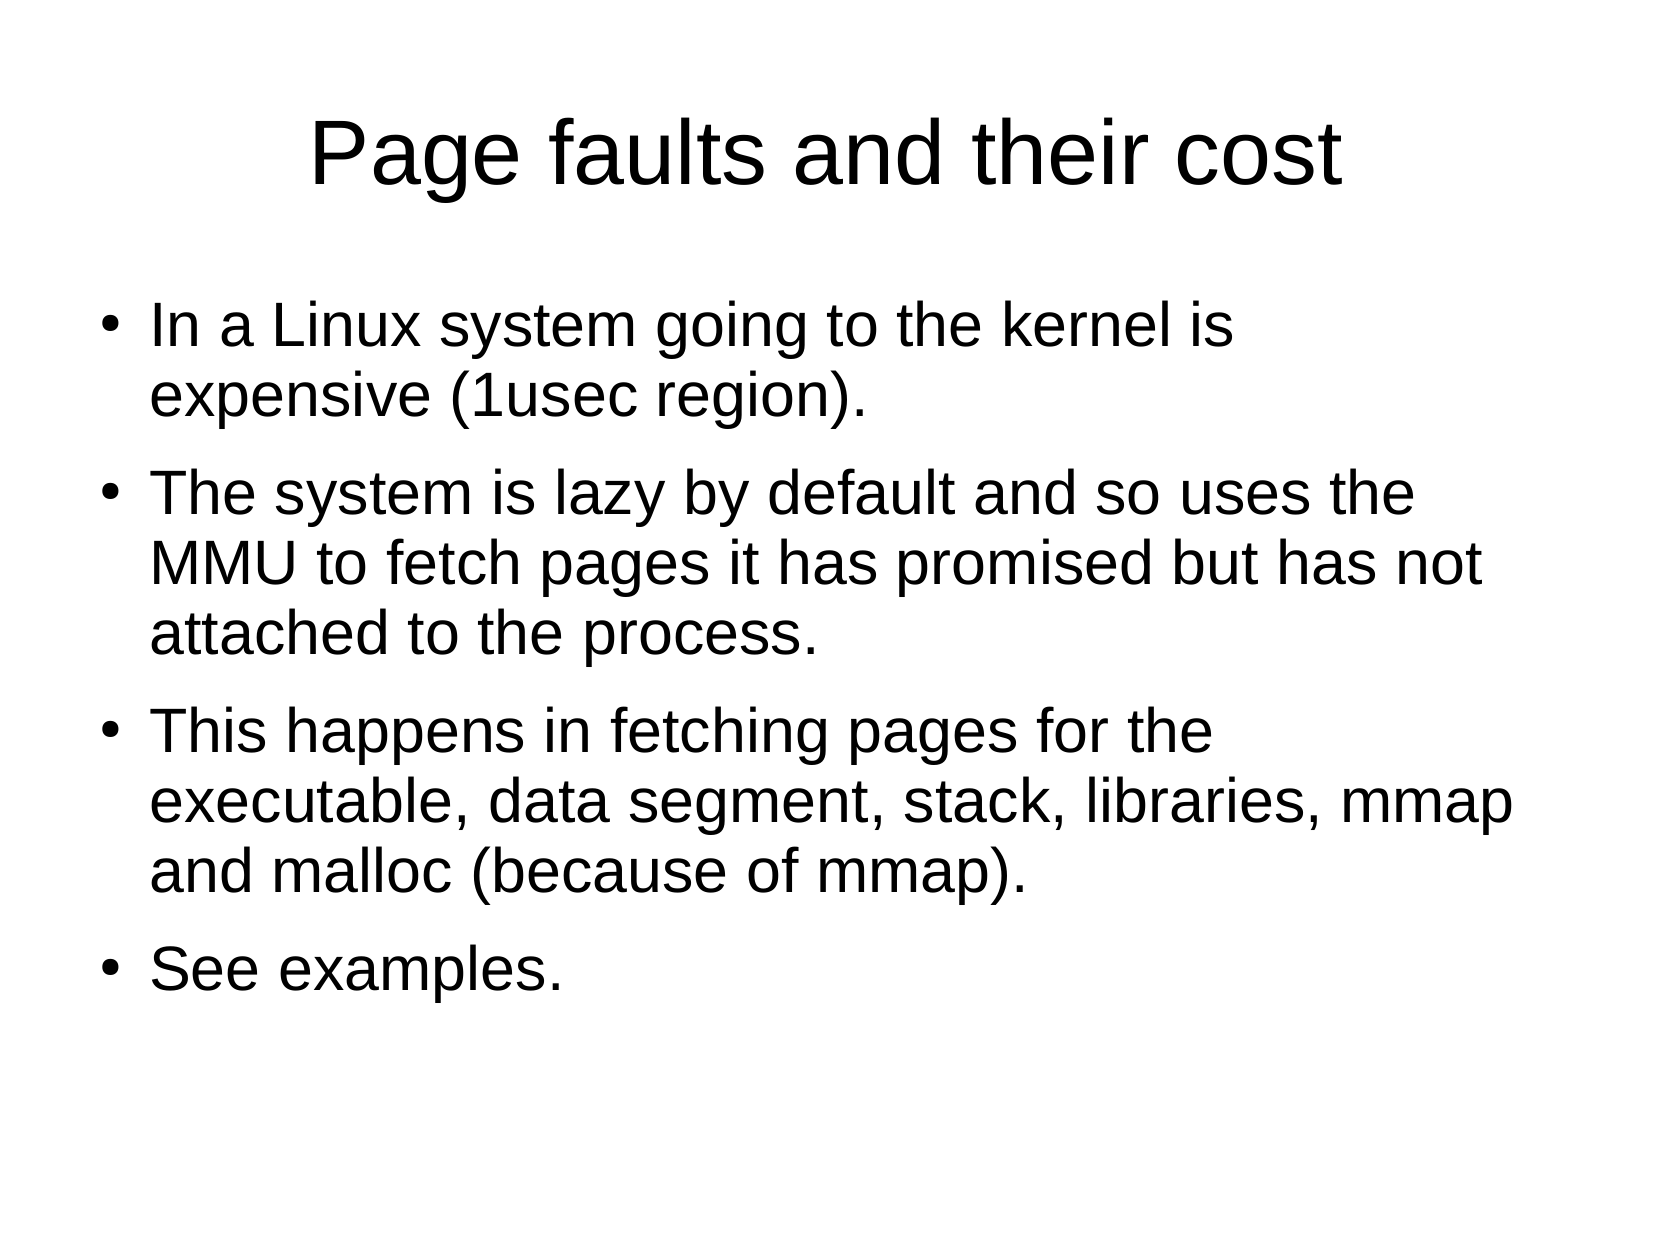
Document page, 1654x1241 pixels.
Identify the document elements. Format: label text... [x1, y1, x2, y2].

title Page faults and their cost [82, 49, 1571, 257]
list In a Linux system going to the kernel is expensive (1usec region). The system is lazy by default and so uses the MMU to fetch pages it has promised but has not attached to the process. This happens in fetching pages for the executable, data segment, stack, libraries, mmap and malloc (because of mmap). See examples. [82, 290, 1538, 1010]
